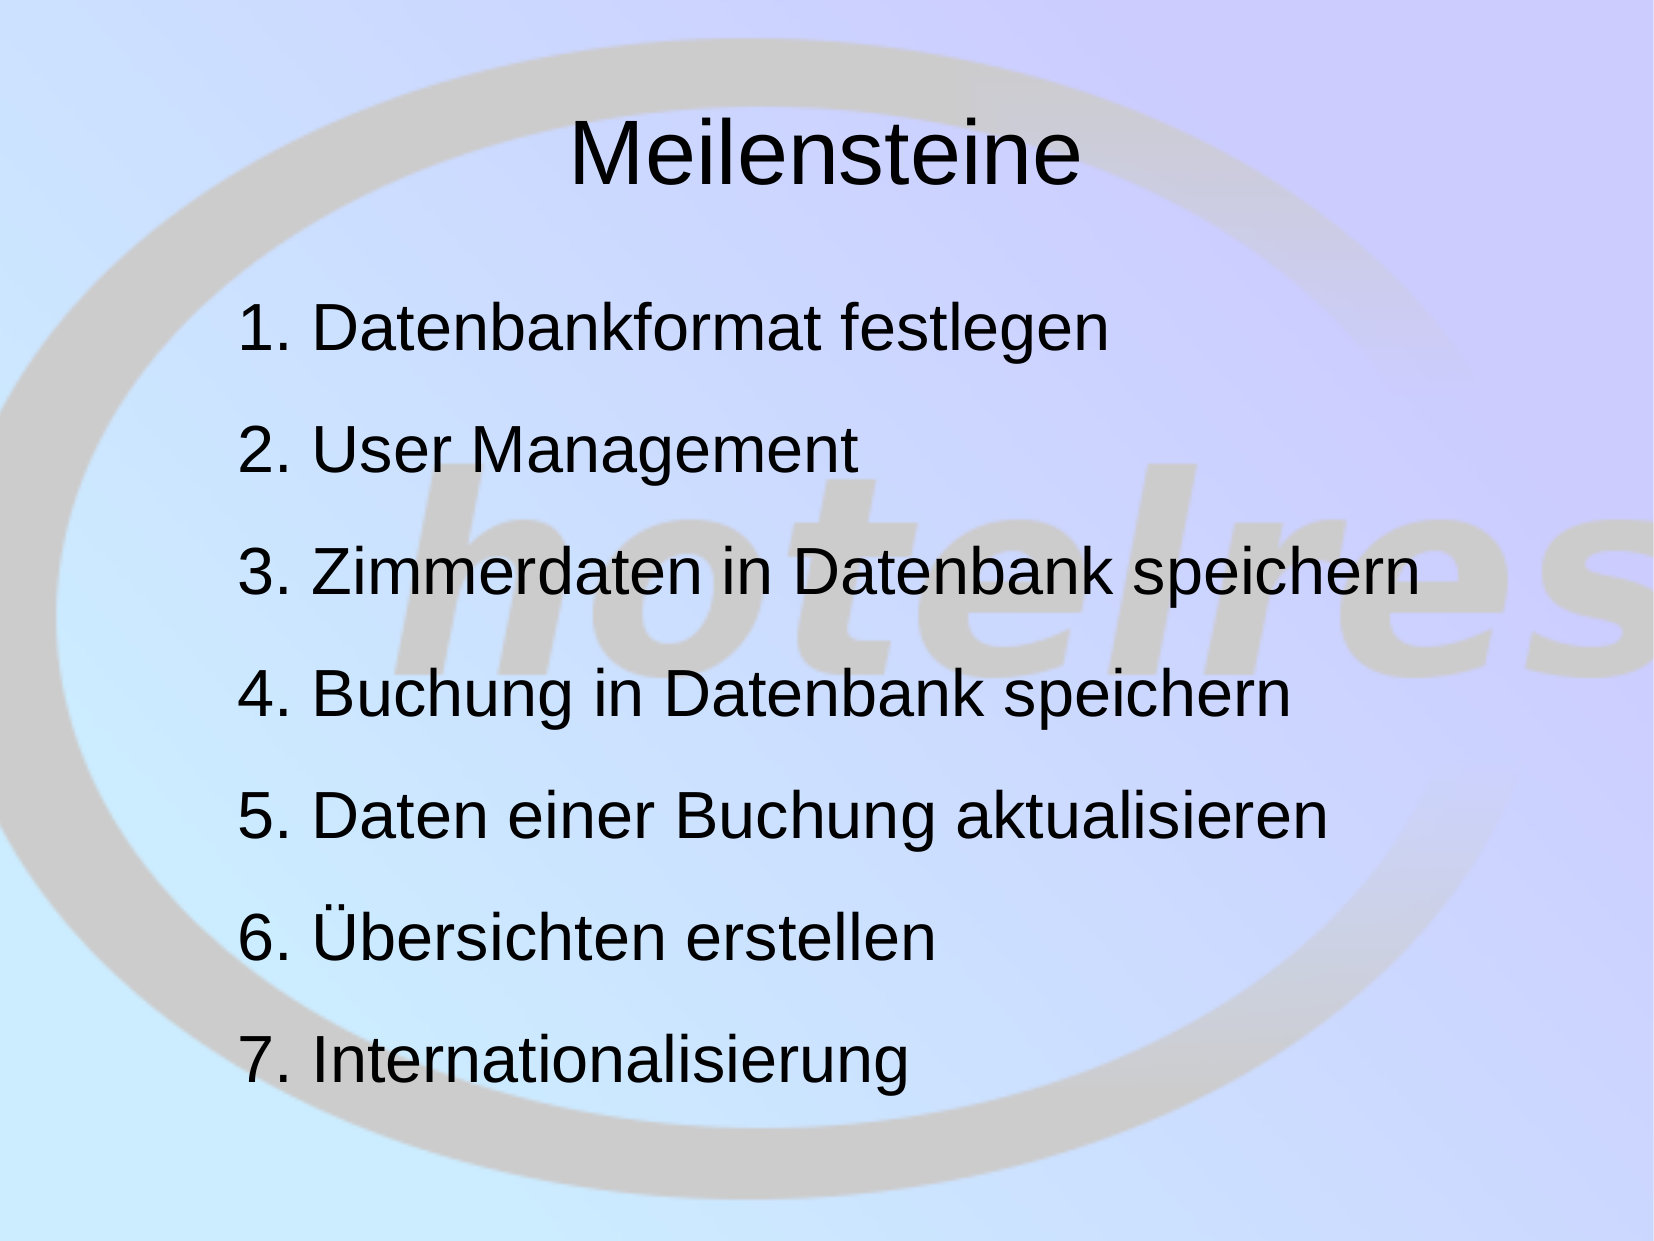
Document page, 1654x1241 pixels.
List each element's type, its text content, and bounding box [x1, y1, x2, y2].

list Datenbankformat festlegen User Management Zimmerdaten in Datenbank speichern Buchung in Datenbank speichern Daten einer Buchung aktualisieren Übersichten erstellen Internationalisierung [219, 290, 1434, 1109]
picture [0, 0, 1654, 1241]
title Meilensteine [82, 56, 1571, 250]
